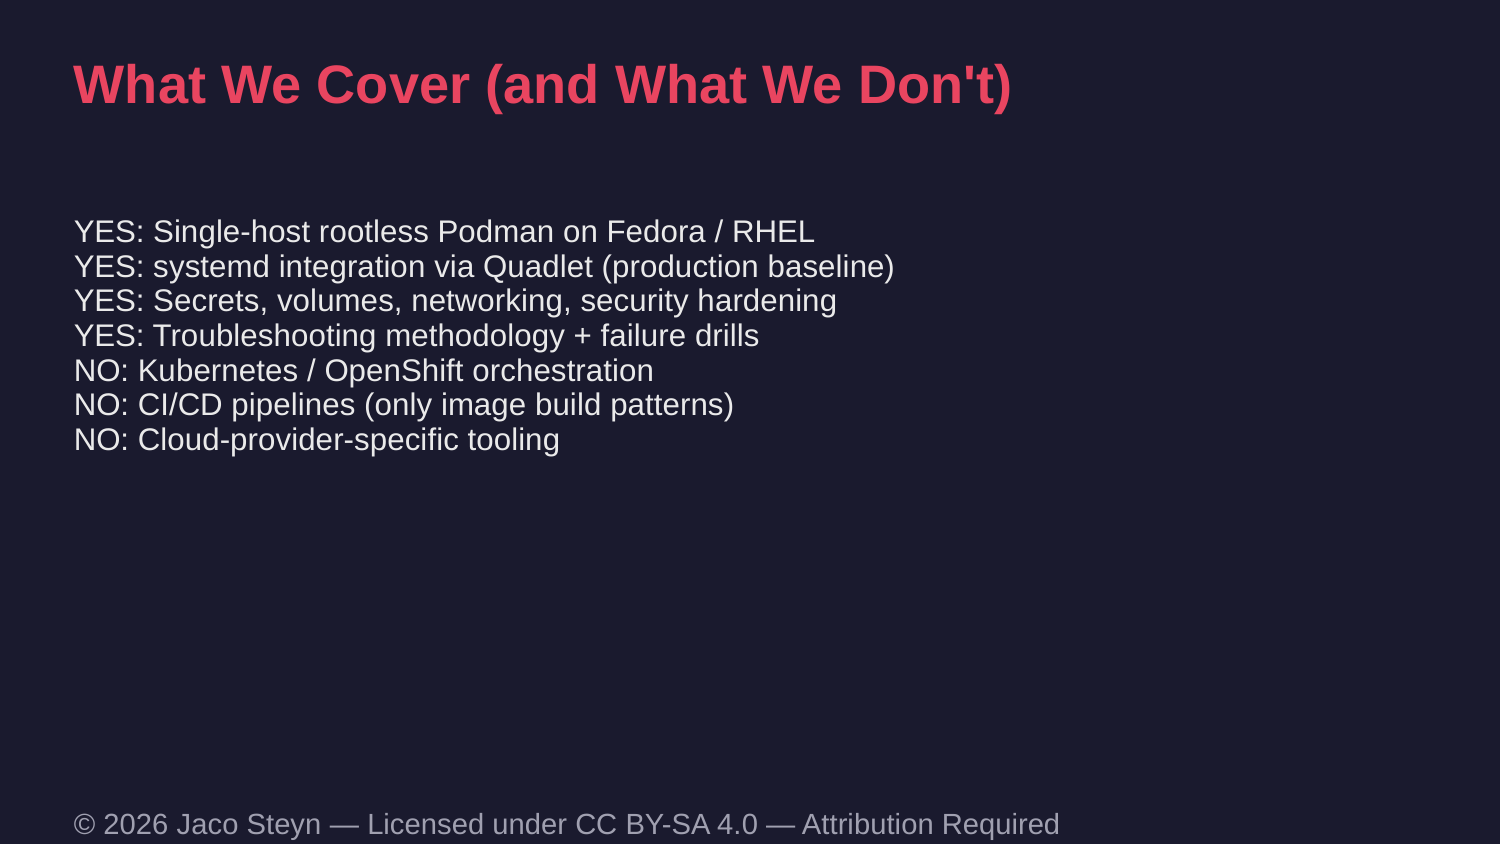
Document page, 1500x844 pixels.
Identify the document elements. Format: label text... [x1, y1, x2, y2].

text_box YES: Single-host rootless Podman on Fedora / RHEL YES: systemd integration via Quadlet (production baseline) YES: Secrets, volumes, networking, security hardening YES: Troubleshooting methodology + failure drills NO: Kubernetes / OpenShift orchestration NO: CI/CD pipelines (only image build patterns) NO: Cloud-provider-specific tooling [59, 206, 1441, 798]
text_box © 2026 Jaco Steyn — Licensed under CC BY-SA 4.0 — Attribution Required [59, 800, 1441, 836]
title What We Cover (and What We Don't) [59, 47, 1441, 166]
